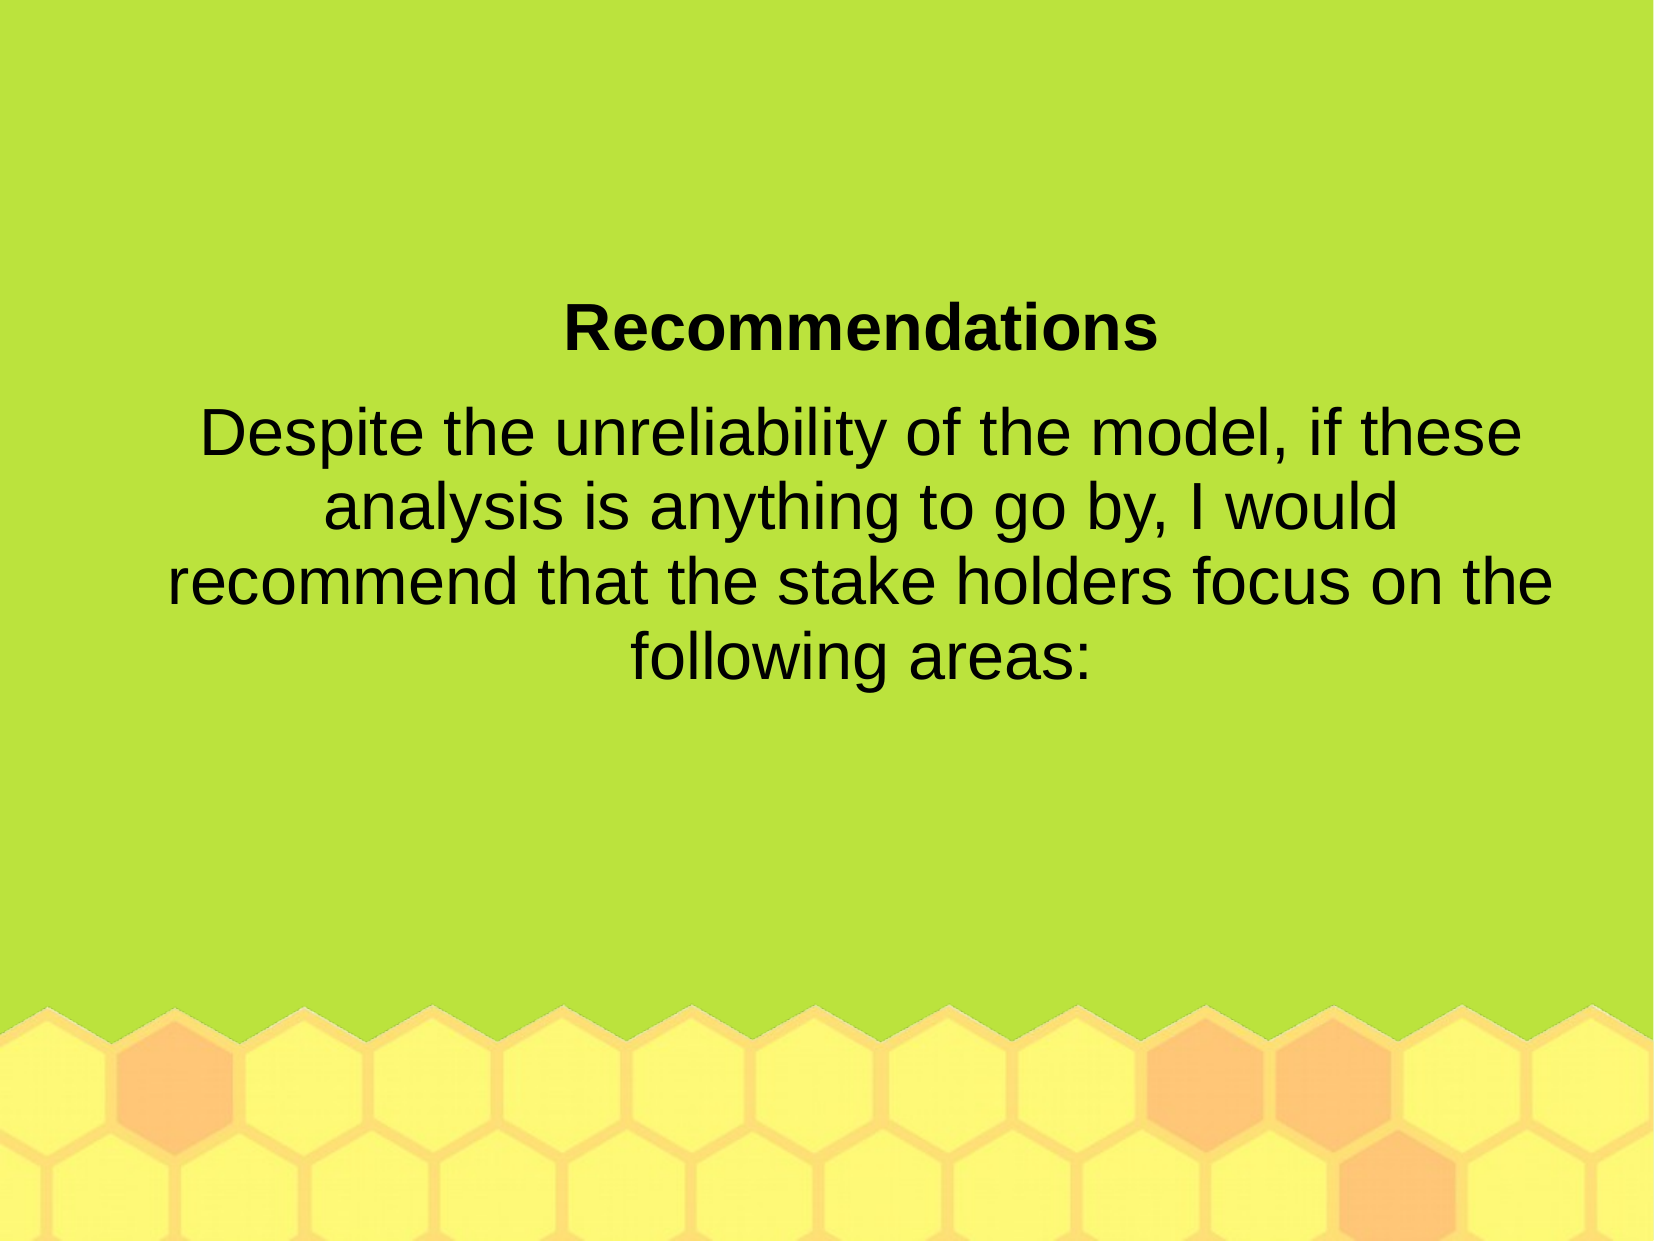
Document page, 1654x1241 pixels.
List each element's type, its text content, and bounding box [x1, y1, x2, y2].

picture [0, 1001, 1654, 1241]
list Recommendations Despite the unreliability of the model, if these analysis is anything to go by, I would recommend that the stake holders focus on the following areas: [82, 290, 1571, 1010]
